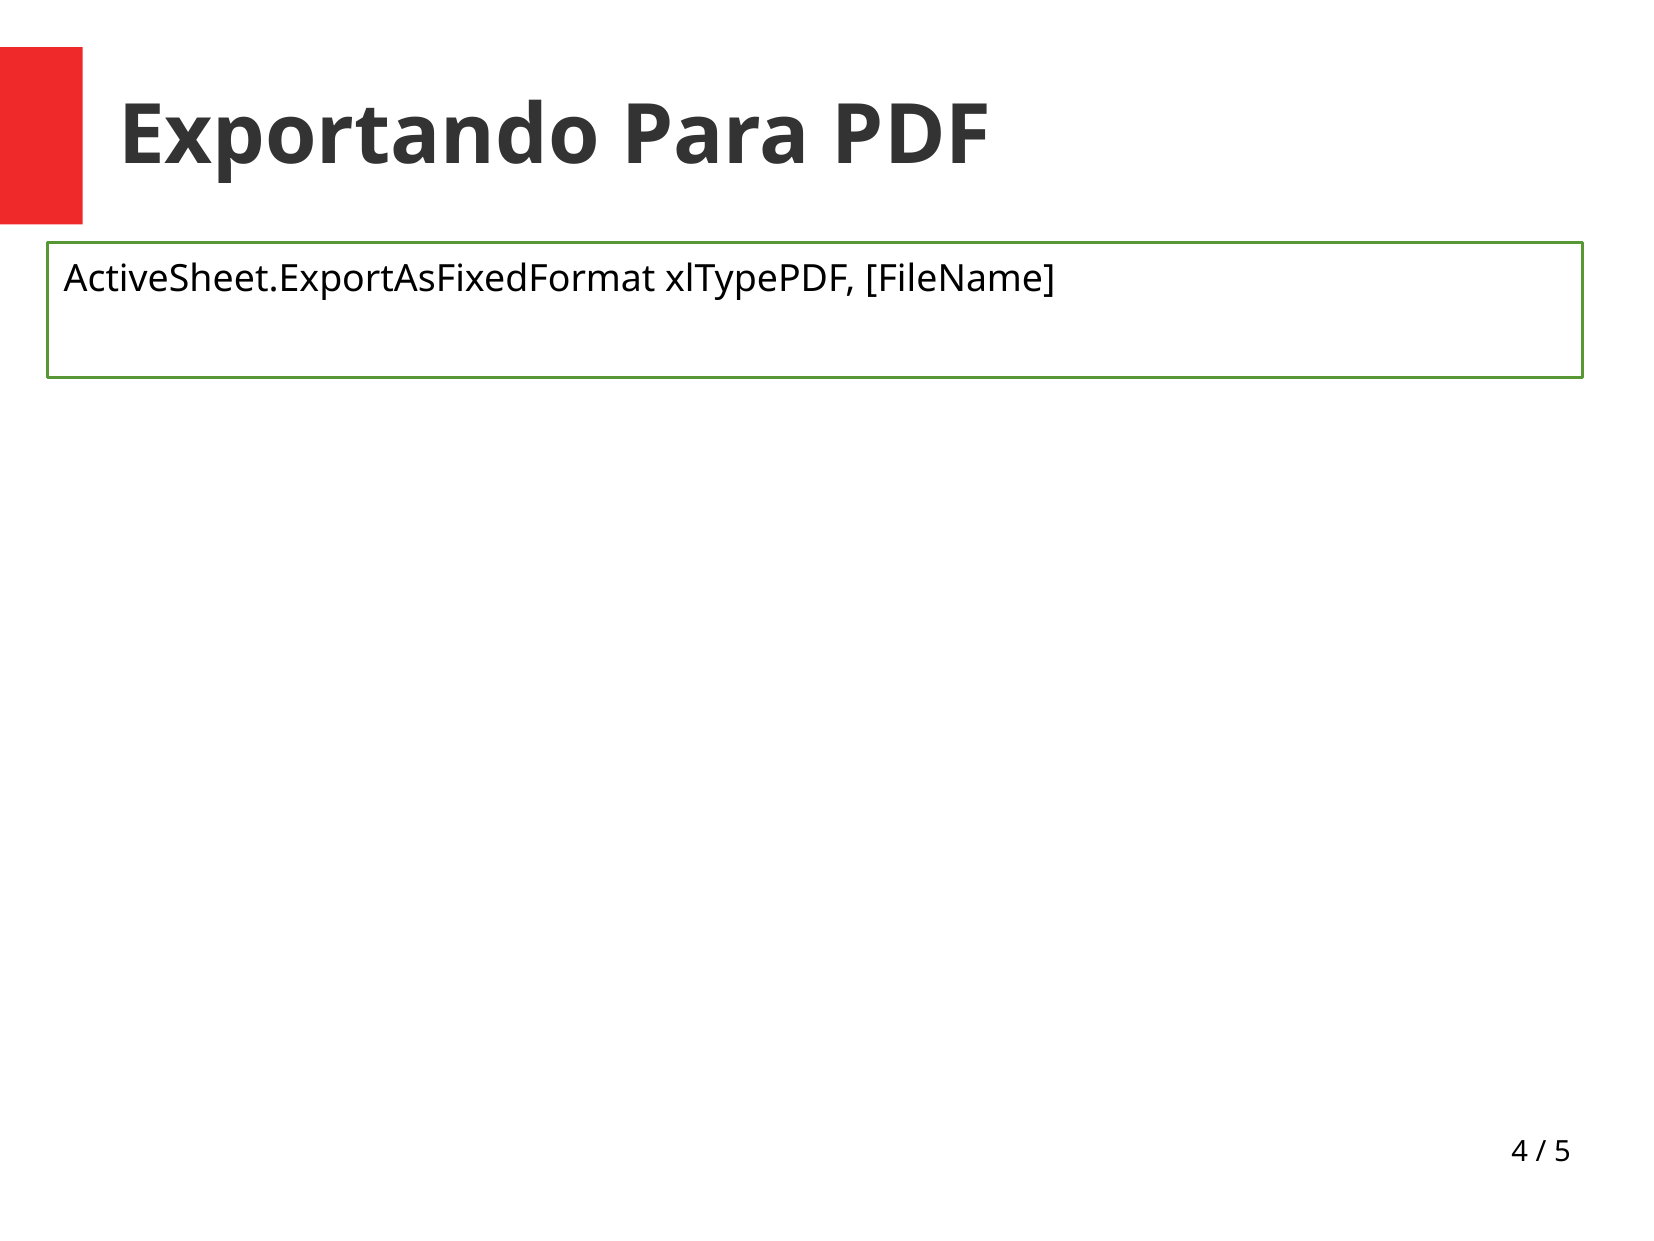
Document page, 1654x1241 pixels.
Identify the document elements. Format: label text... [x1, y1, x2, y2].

title Exportando Para PDF [118, 49, 1571, 213]
text_box ActiveSheet.ExportAsFixedFormat xlTypePDF, [FileName] [47, 242, 1583, 378]
